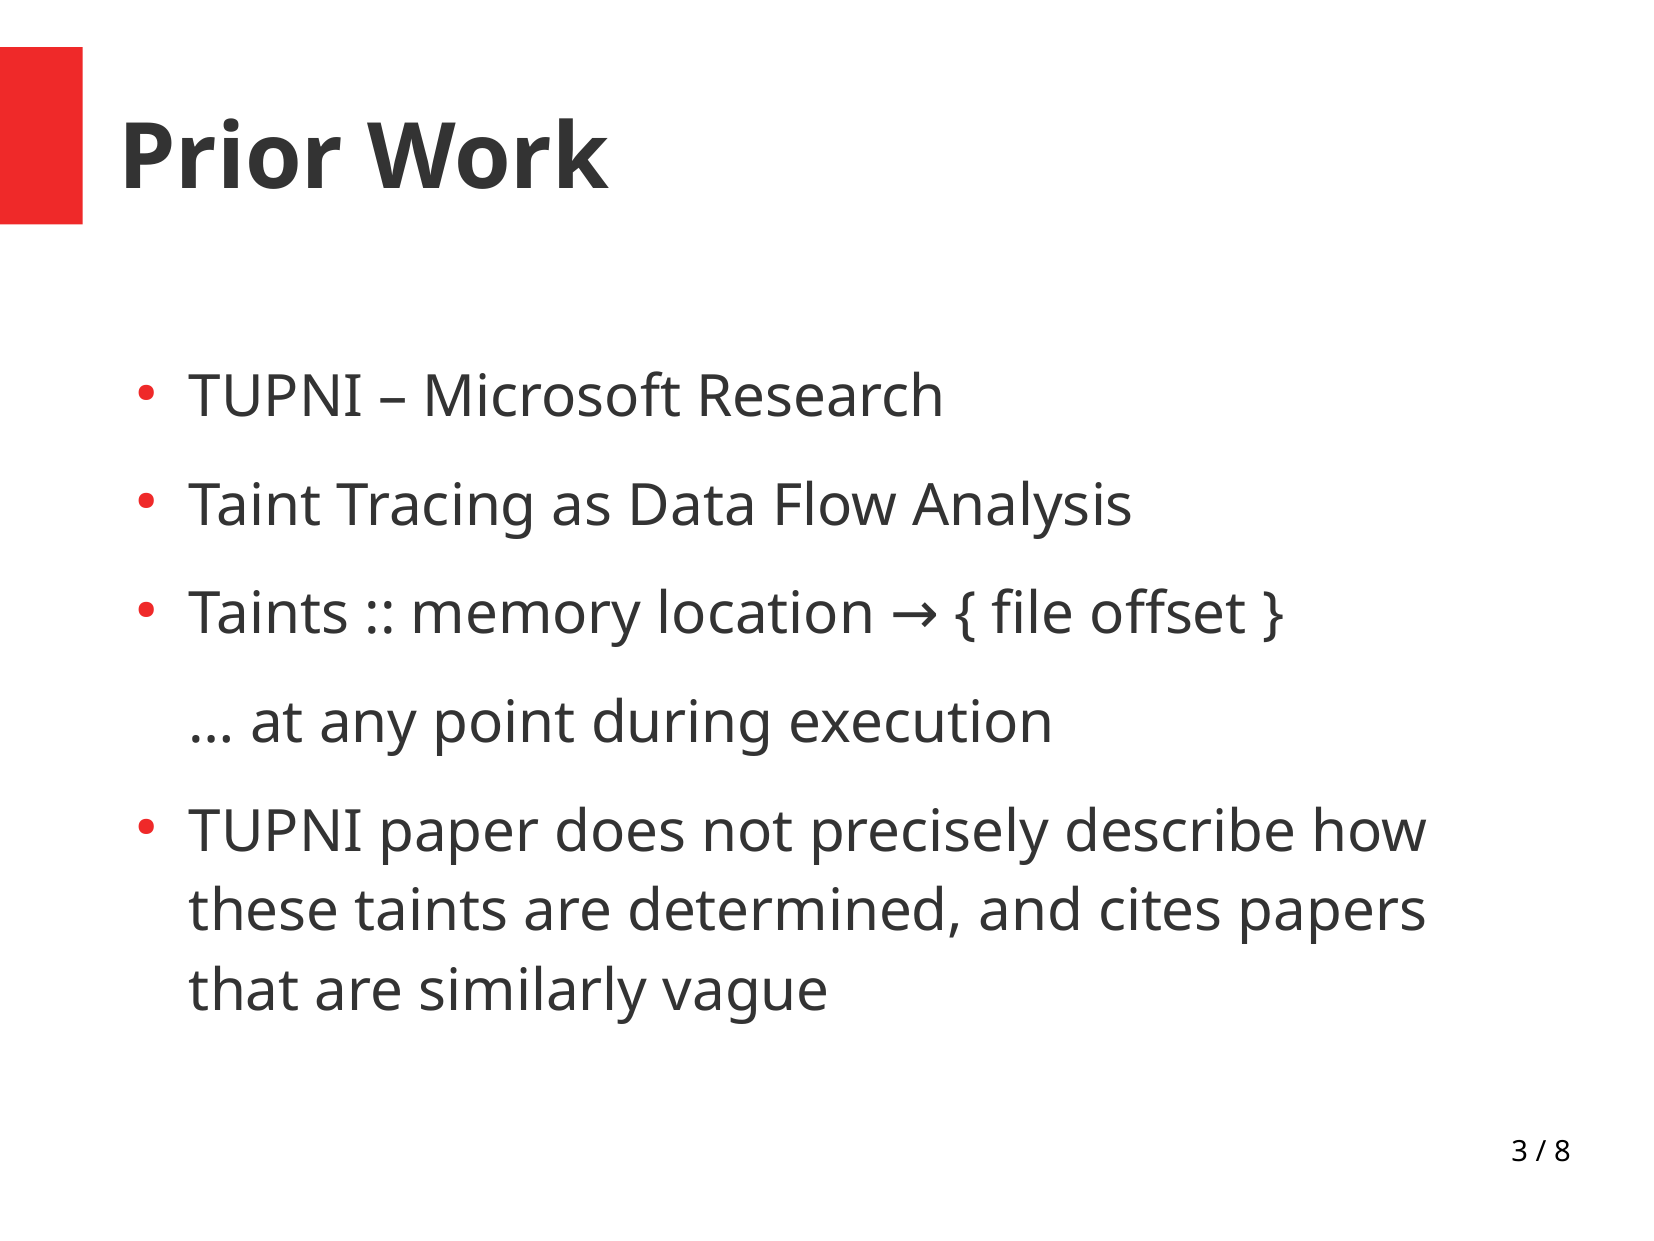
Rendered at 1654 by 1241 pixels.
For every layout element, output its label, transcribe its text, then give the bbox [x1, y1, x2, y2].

list TUPNI – Microsoft Research Taint Tracing as Data Flow Analysis Taints :: memory location → { file offset } … at any point during execution TUPNI paper does not precisely describe how these taints are determined, and cites papers that are similarly vague [118, 354, 1536, 1074]
title Prior Work [118, 49, 1571, 257]
